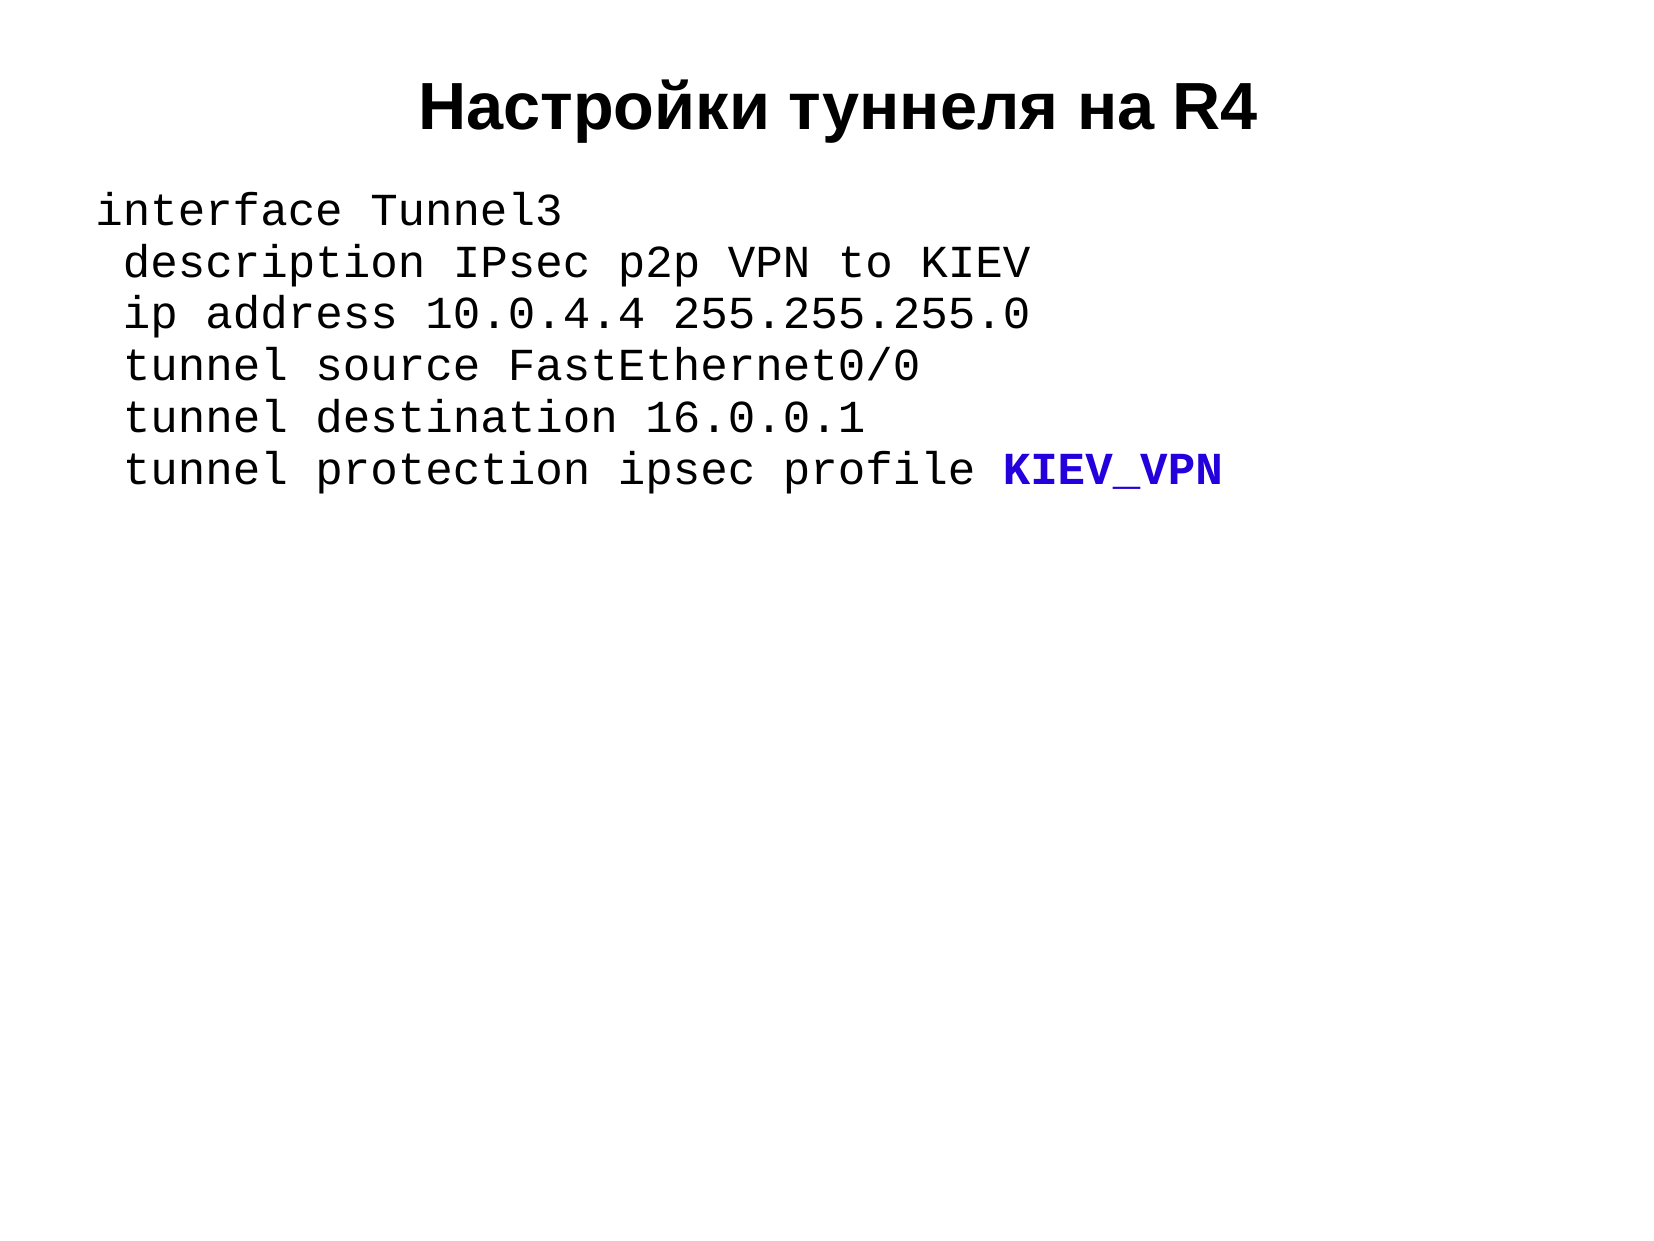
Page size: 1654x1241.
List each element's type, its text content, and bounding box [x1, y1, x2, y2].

text_box Настройки туннеля на R4 [64, 37, 1613, 151]
list interface Tunnel3 description IPsec p2p VPN to KIEV ip address 10.0.4.4 255.255.255.0 tunnel source FastEthernet0/0 tunnel destination 16.0.0.1 tunnel protection ipsec profile KIEV_VPN [95, 187, 1538, 1208]
